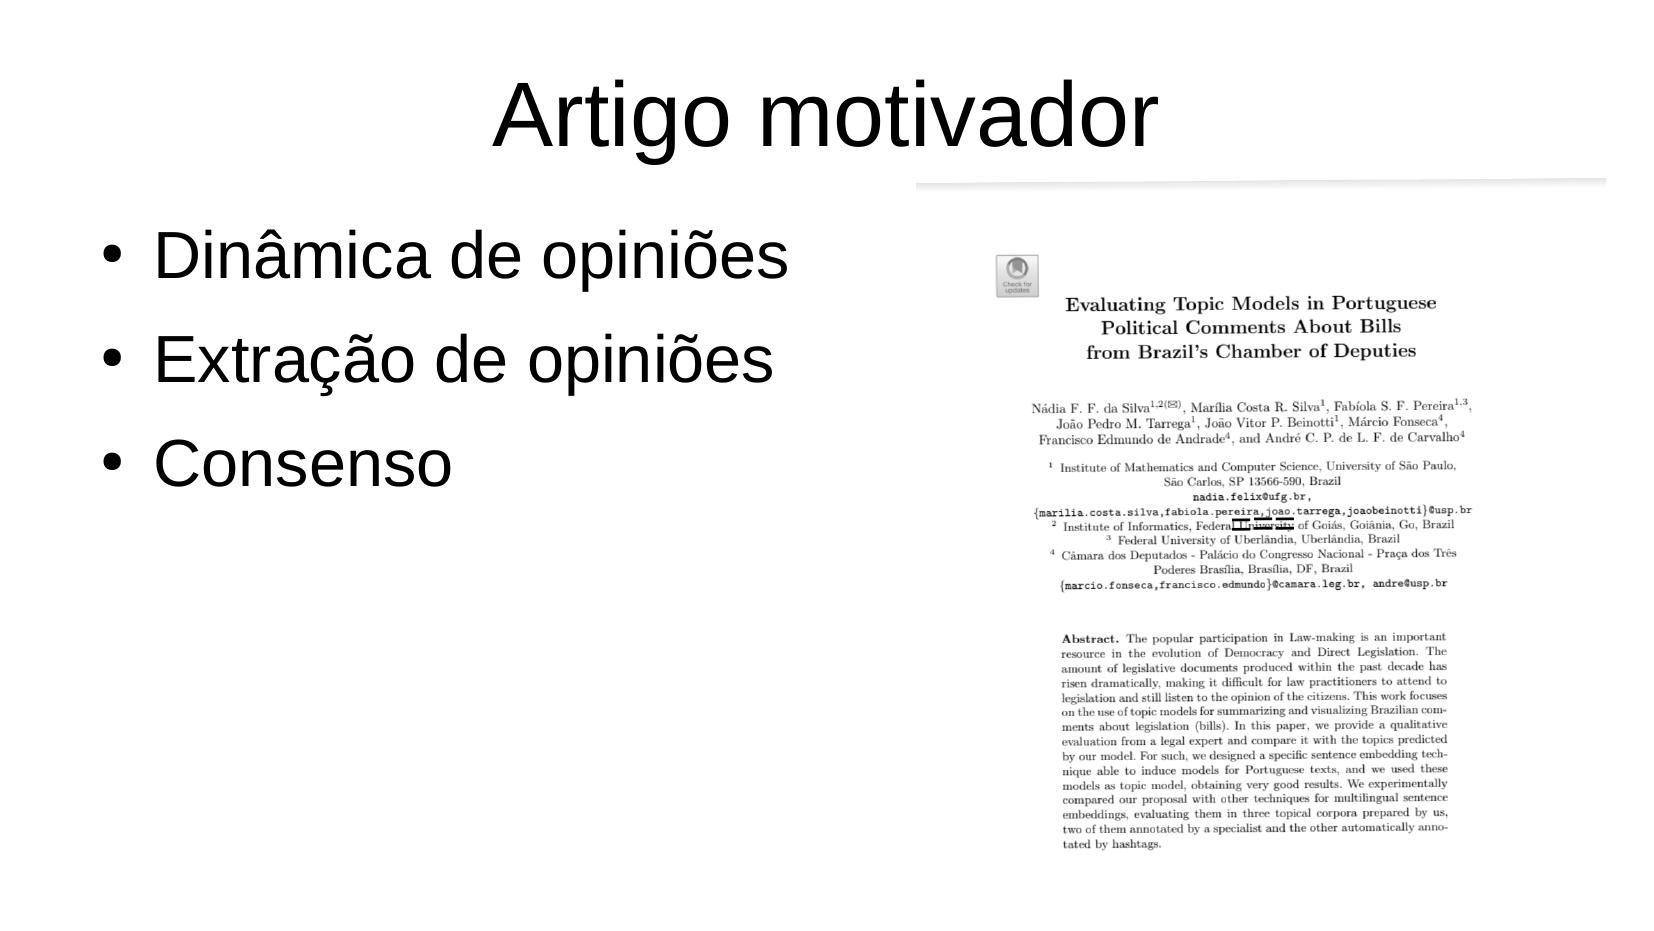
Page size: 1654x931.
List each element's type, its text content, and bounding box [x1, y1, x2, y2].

list Dinâmica de opiniões Extração de opiniões Consenso [82, 217, 920, 758]
picture [915, 177, 1612, 871]
title Artigo motivador [82, 37, 1571, 193]
